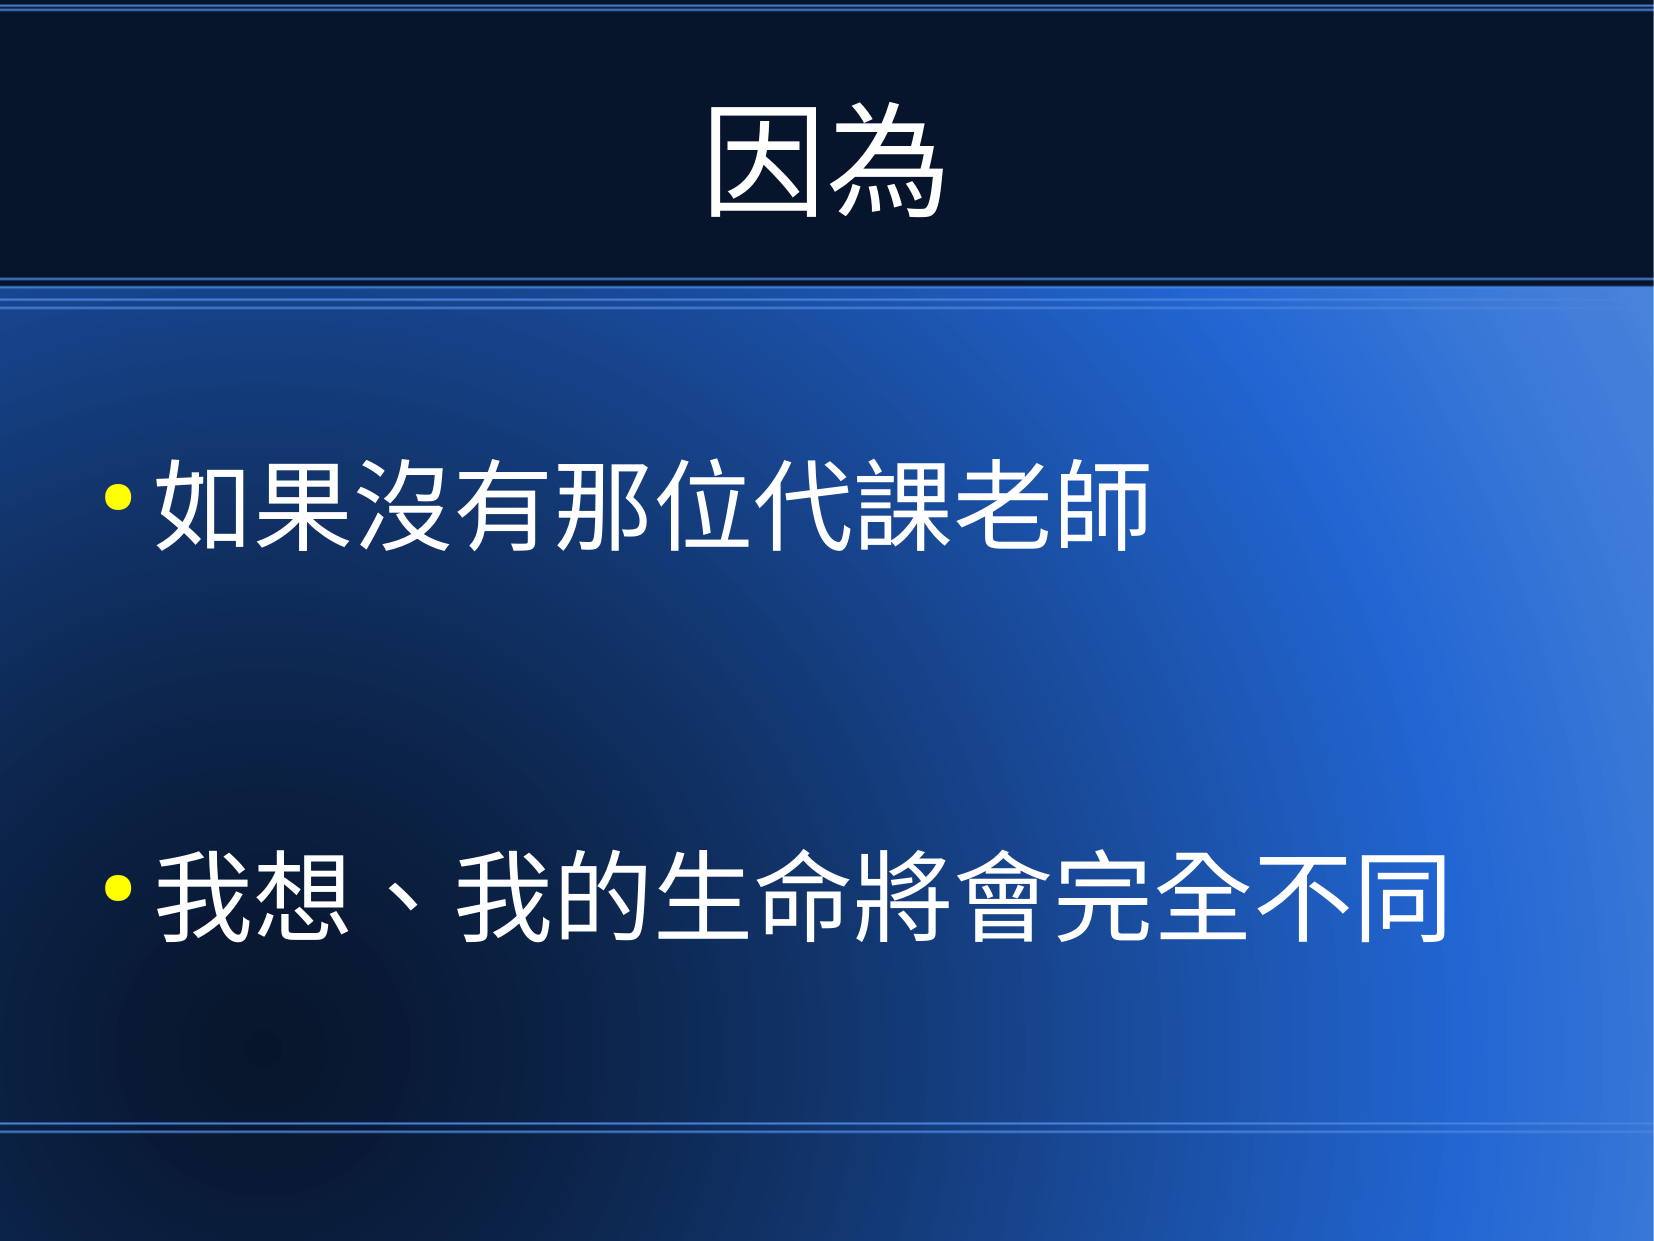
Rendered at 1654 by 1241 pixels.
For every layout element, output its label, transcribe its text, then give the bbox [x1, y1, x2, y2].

picture [0, 0, 1654, 1241]
list 如果沒有那位代課老師 我想、我的生命將會完全不同 [82, 355, 1571, 1241]
title 因為 [82, 49, 1571, 257]
